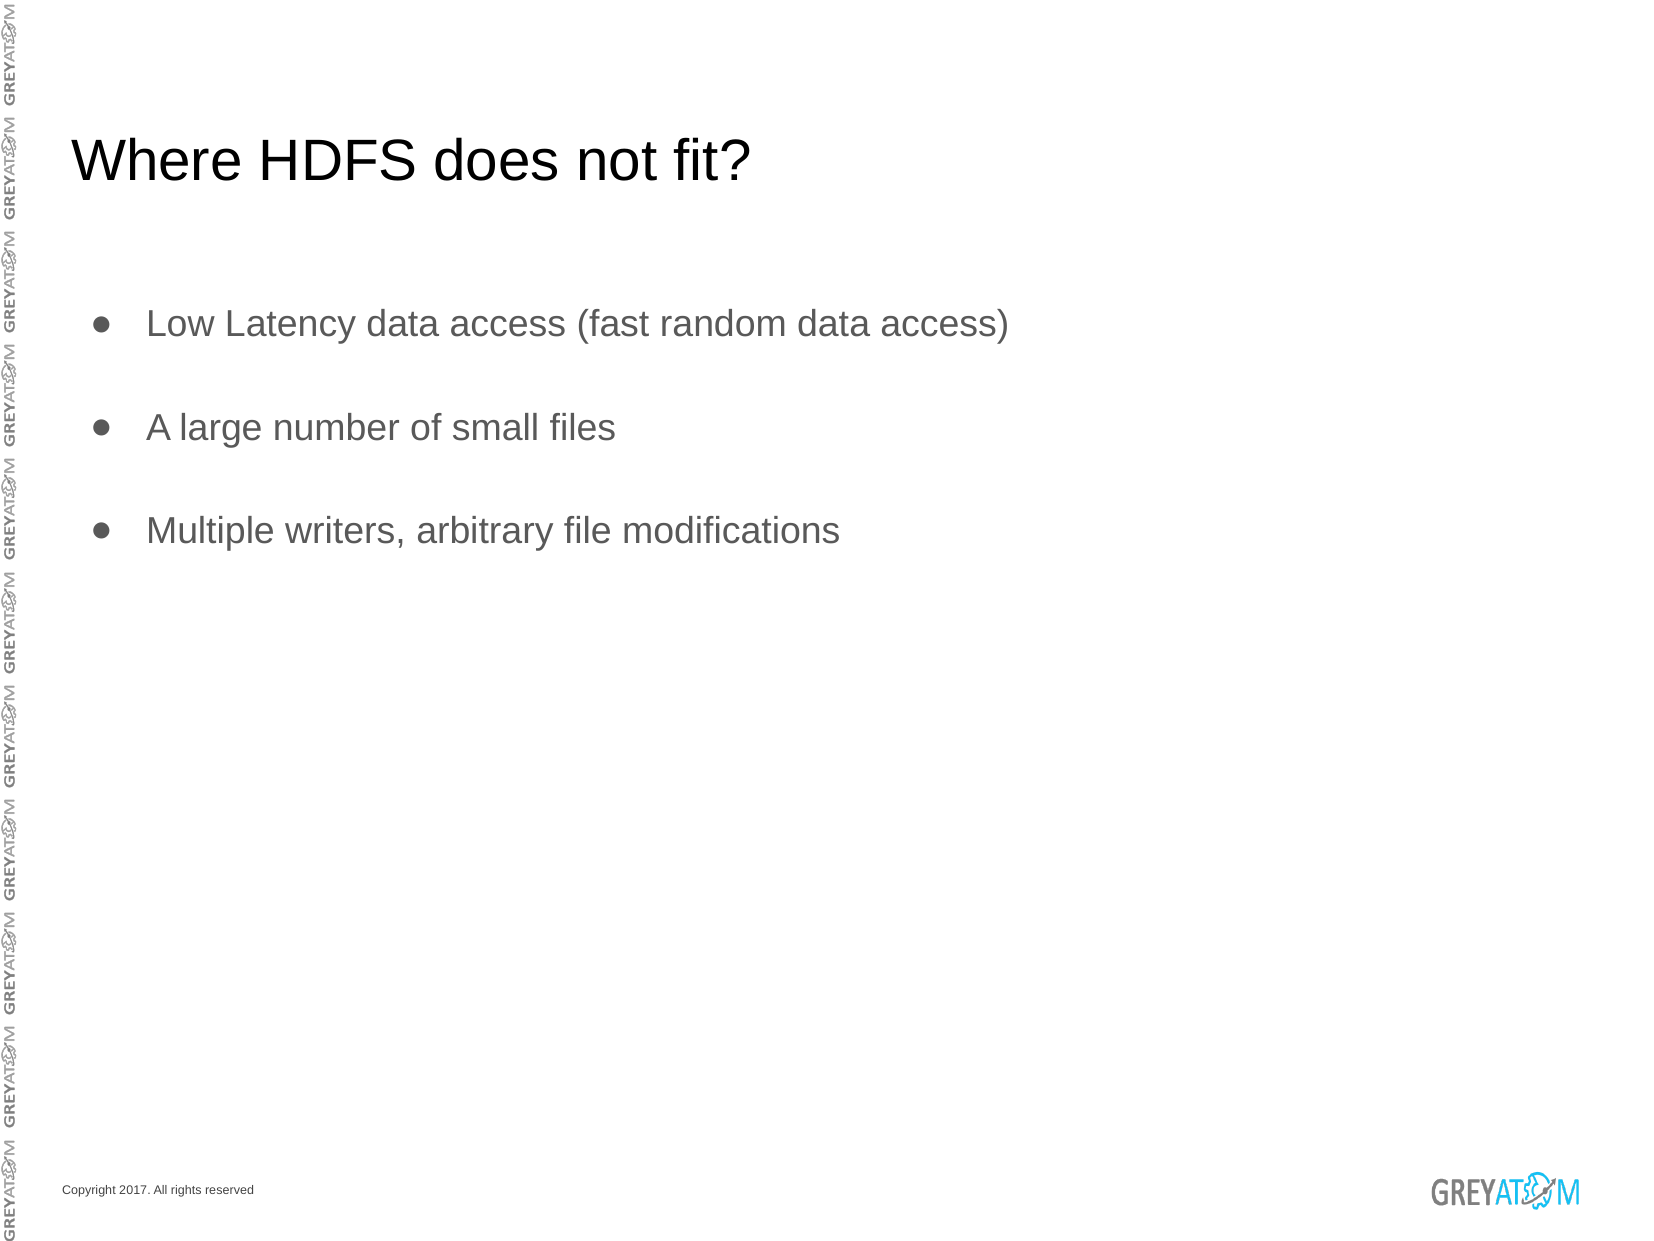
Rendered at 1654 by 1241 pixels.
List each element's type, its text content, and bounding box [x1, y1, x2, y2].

picture [1, 344, 17, 447]
picture [1, 117, 17, 220]
picture [1, 458, 17, 560]
picture [1, 799, 17, 901]
picture [1, 1140, 17, 1241]
picture [1, 572, 17, 674]
picture [1430, 1168, 1581, 1212]
picture [1, 231, 17, 333]
text_box Where HDFS does not fit? [56, 107, 1597, 245]
picture [1, 685, 17, 788]
picture [1, 1026, 17, 1128]
text_box Low Latency data access (fast random data access) A large number of small files Multiple writers, arbitrary file modifications [56, 277, 1597, 1102]
picture [1, 912, 17, 1015]
picture [1, 4, 17, 106]
